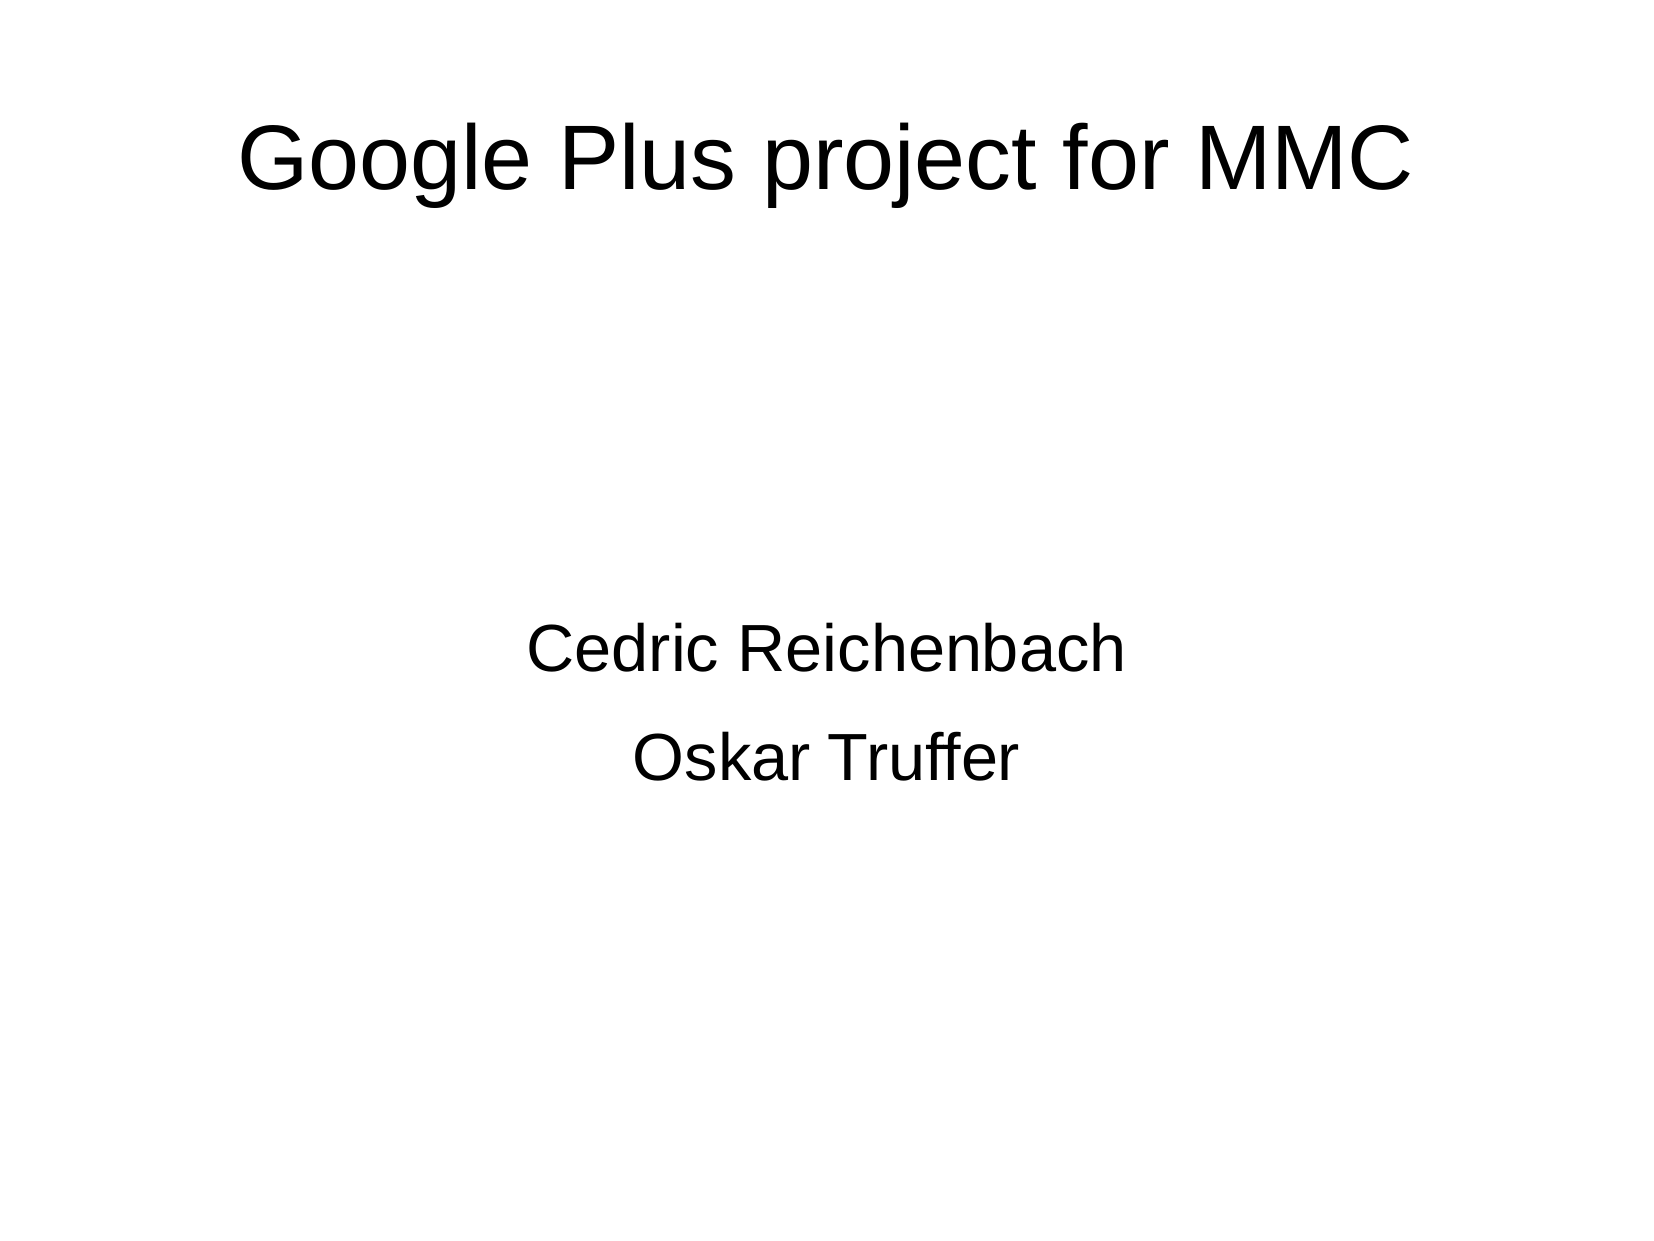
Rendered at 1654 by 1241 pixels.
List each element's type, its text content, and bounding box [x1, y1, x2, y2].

title Google Plus project for MMC [82, 49, 1571, 257]
subtitle Cedric Reichenbach Oskar Truffer [82, 290, 1571, 1109]
